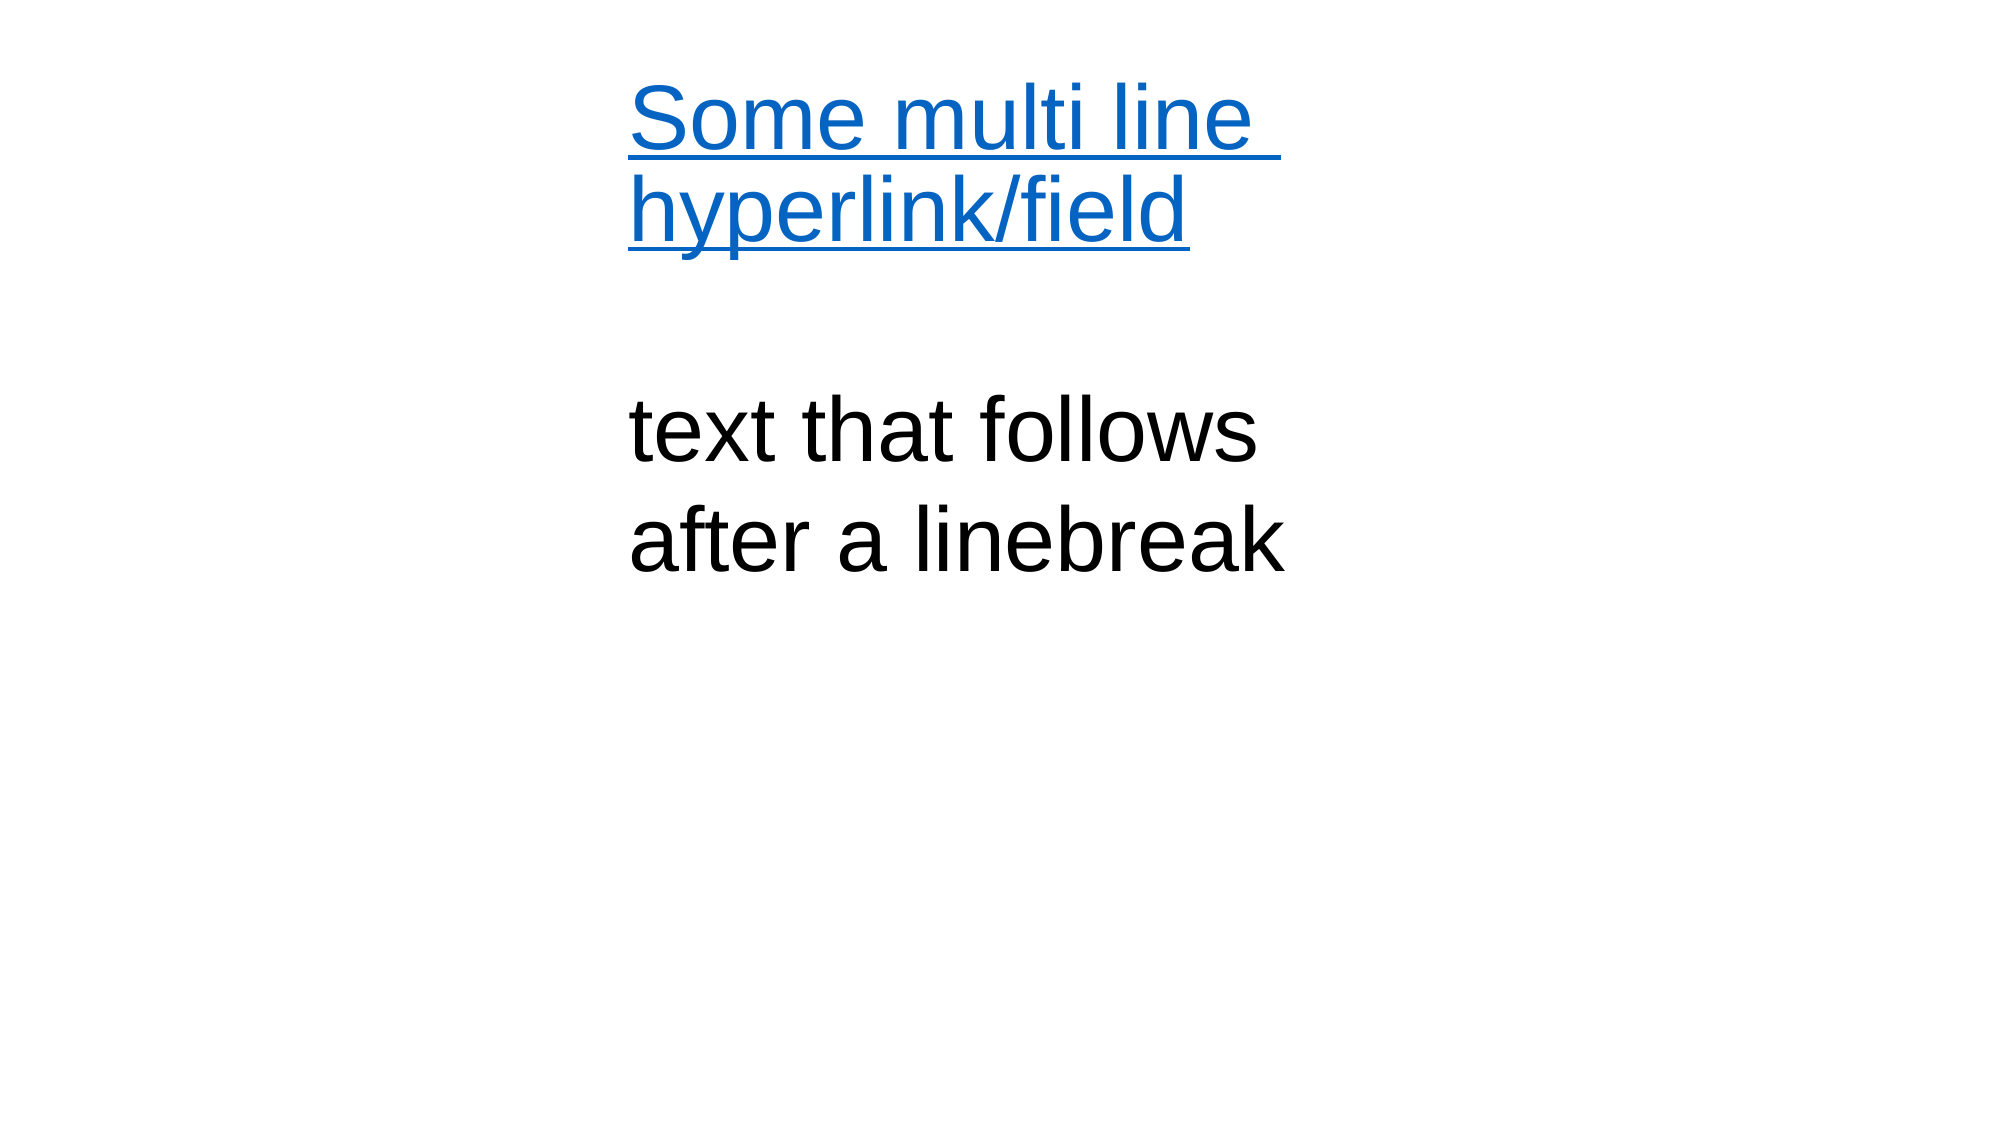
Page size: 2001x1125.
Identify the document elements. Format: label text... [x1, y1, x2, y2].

text_box Some multi line hyperlink/field text that follows after a linebreak [613, 50, 1321, 506]
